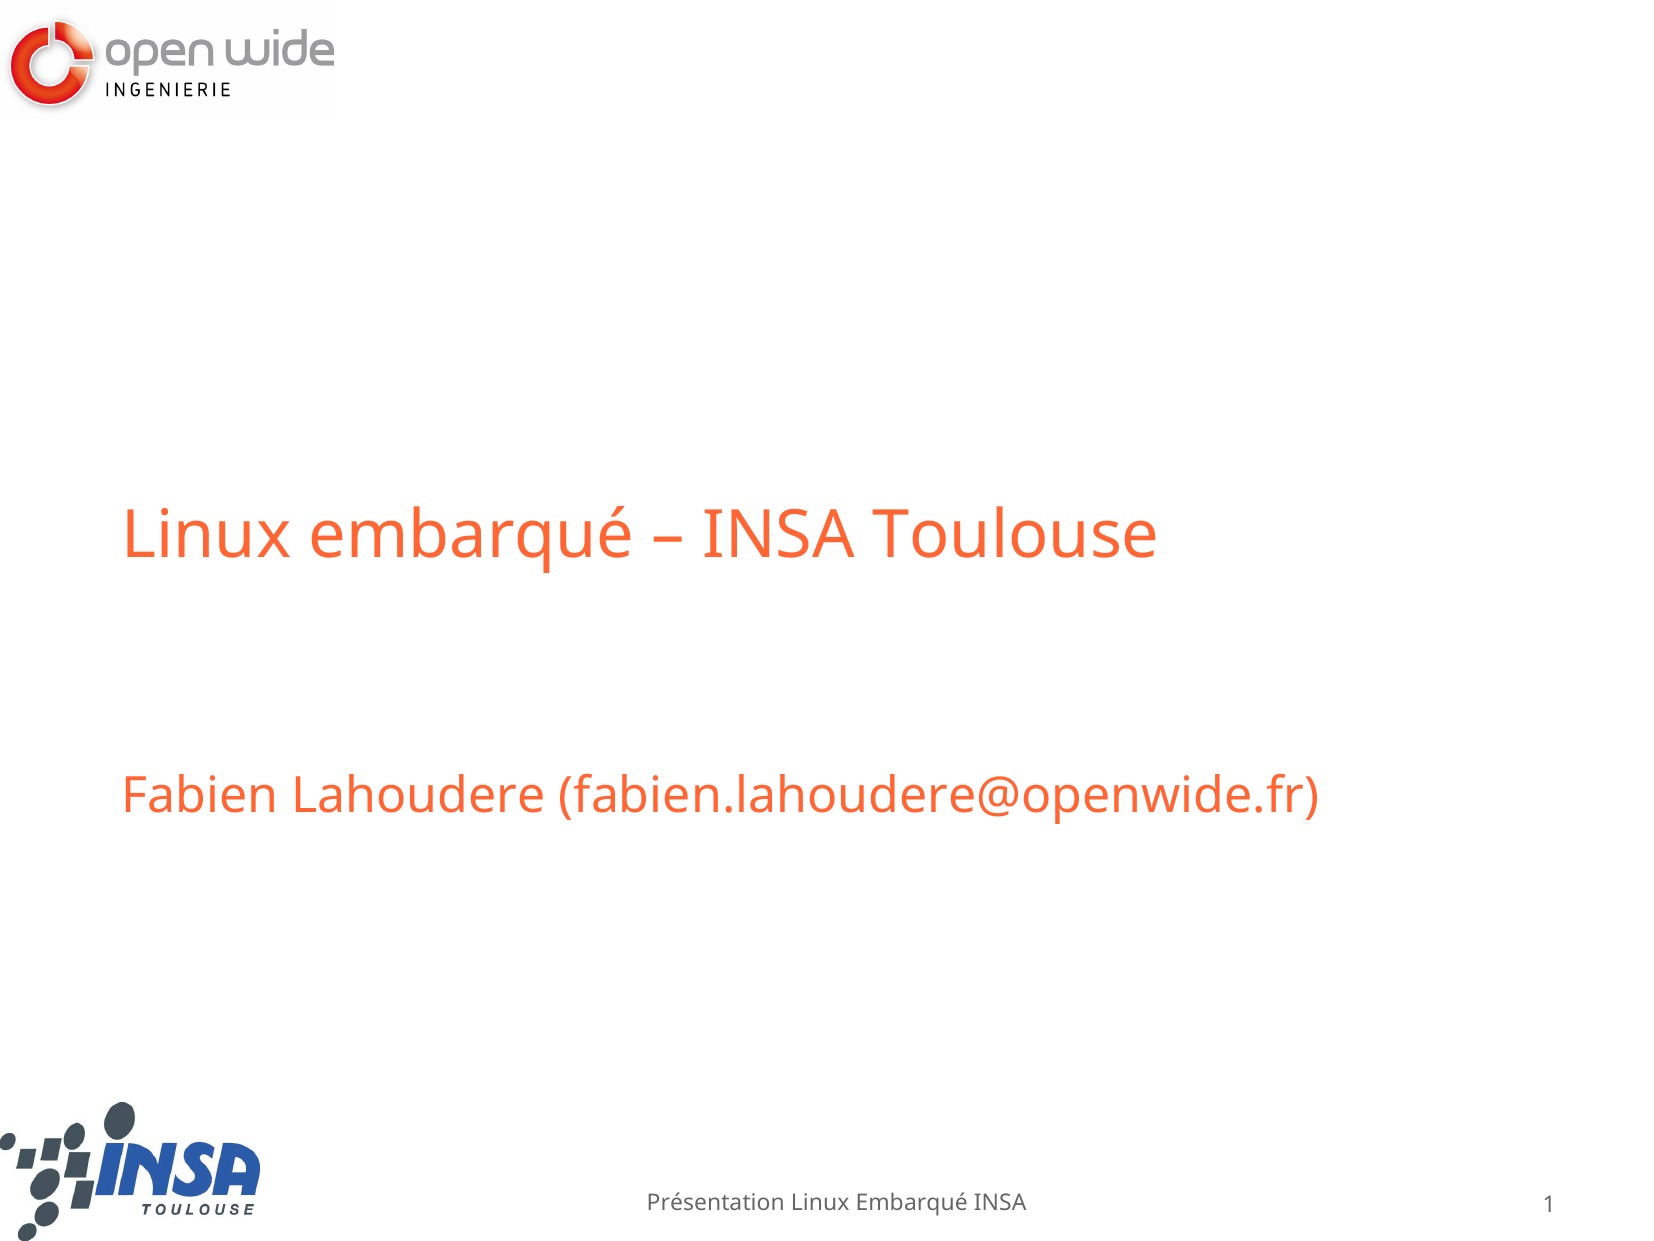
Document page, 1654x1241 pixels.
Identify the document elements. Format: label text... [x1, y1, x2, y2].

picture [0, 0, 334, 119]
picture [0, 1102, 260, 1241]
text_box Linux embarqué – INSA Toulouse Fabien Lahoudere (fabien.lahoudere@openwide.fr) [121, 273, 1534, 1109]
